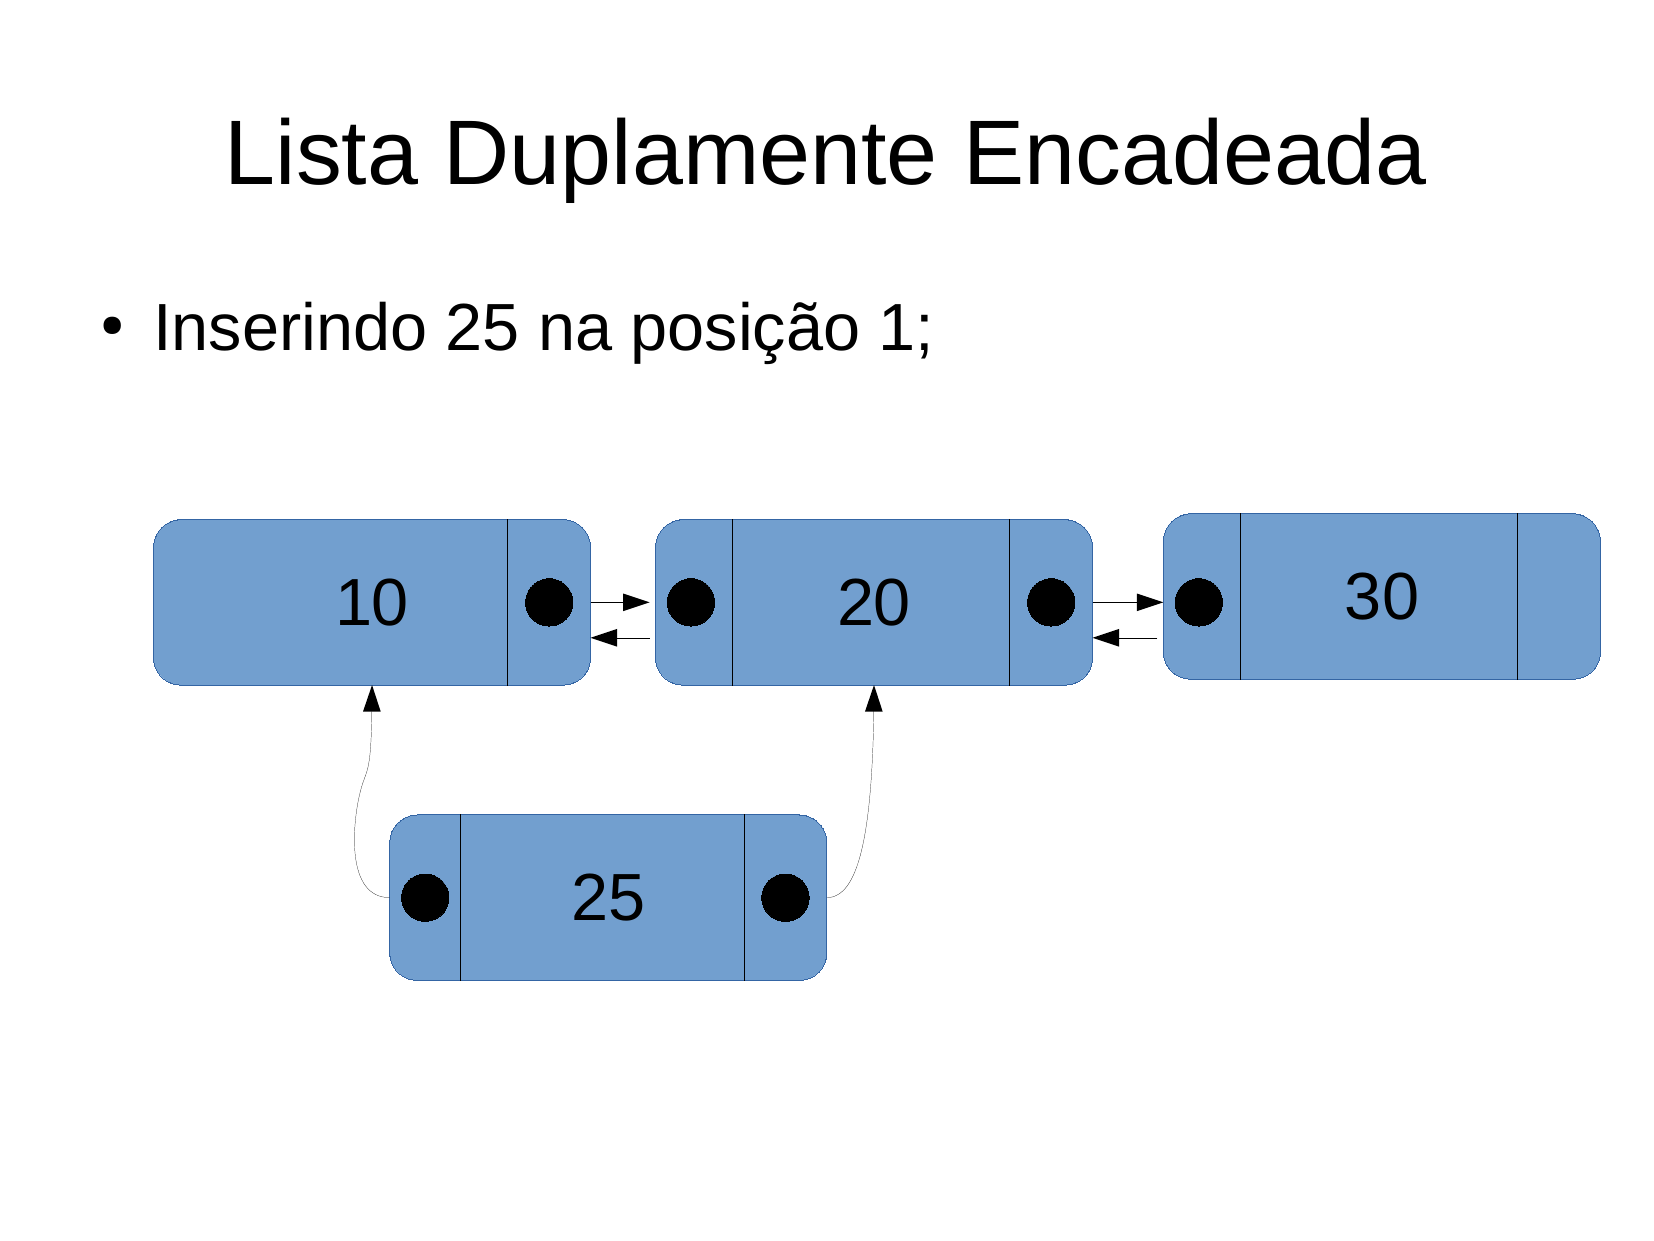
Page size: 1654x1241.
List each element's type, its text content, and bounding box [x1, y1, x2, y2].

text_box 20 [733, 519, 1009, 686]
text_box [401, 874, 449, 922]
text_box [1027, 578, 1075, 627]
text_box 25 [745, 814, 827, 981]
text_box [667, 578, 715, 627]
text_box 25 [389, 814, 460, 981]
text_box 10 [153, 519, 507, 686]
list Inserindo 25 na posição 1; [82, 290, 1571, 1010]
text_box 25 [461, 814, 744, 981]
text_box [761, 874, 810, 922]
text_box 20 [1010, 519, 1093, 686]
text_box 30 [1518, 513, 1601, 680]
text_box 30 [1241, 513, 1517, 680]
text_box [1175, 578, 1223, 627]
text_box 20 [655, 519, 732, 686]
text_box 30 [1163, 513, 1240, 680]
title Lista Duplamente Encadeada [82, 49, 1571, 257]
text_box [525, 578, 573, 627]
text_box 10 [508, 519, 591, 686]
